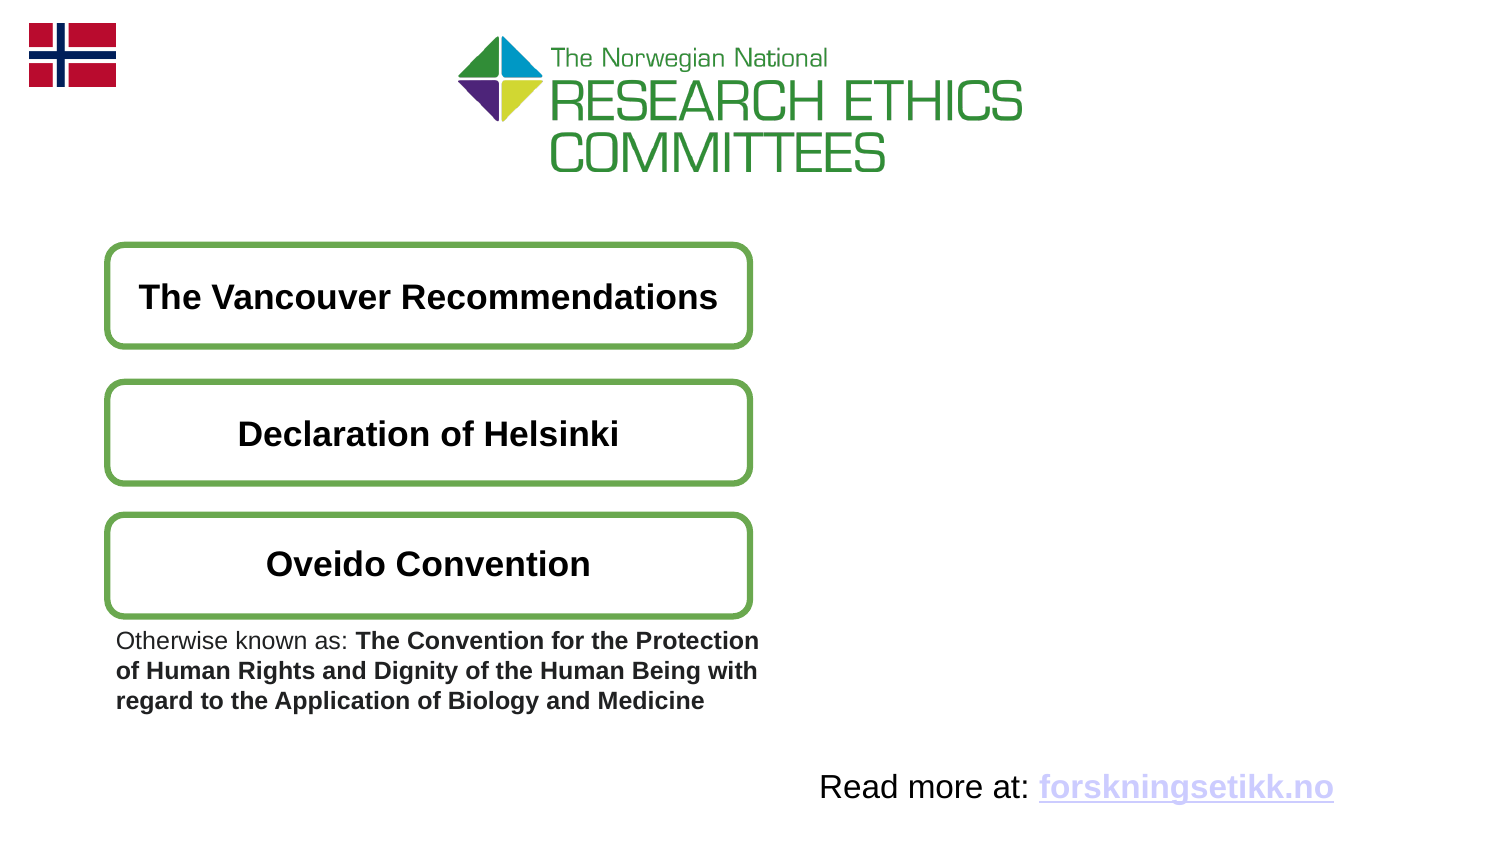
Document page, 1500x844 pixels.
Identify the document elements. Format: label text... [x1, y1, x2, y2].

text_box Oveido Convention [107, 514, 751, 617]
text_box The Vancouver Recommendations [107, 244, 751, 347]
text_box Declaration of Helsinki [107, 381, 751, 484]
text_box Otherwise known as: The Convention for the Protection of Human Rights and Dignity of the Human Being with regard to the Application of Biology and Medicine [95, 626, 795, 743]
picture [458, 36, 1022, 172]
picture [29, 23, 116, 88]
text_box Read more at: forskningsetikk.no [804, 744, 1456, 821]
